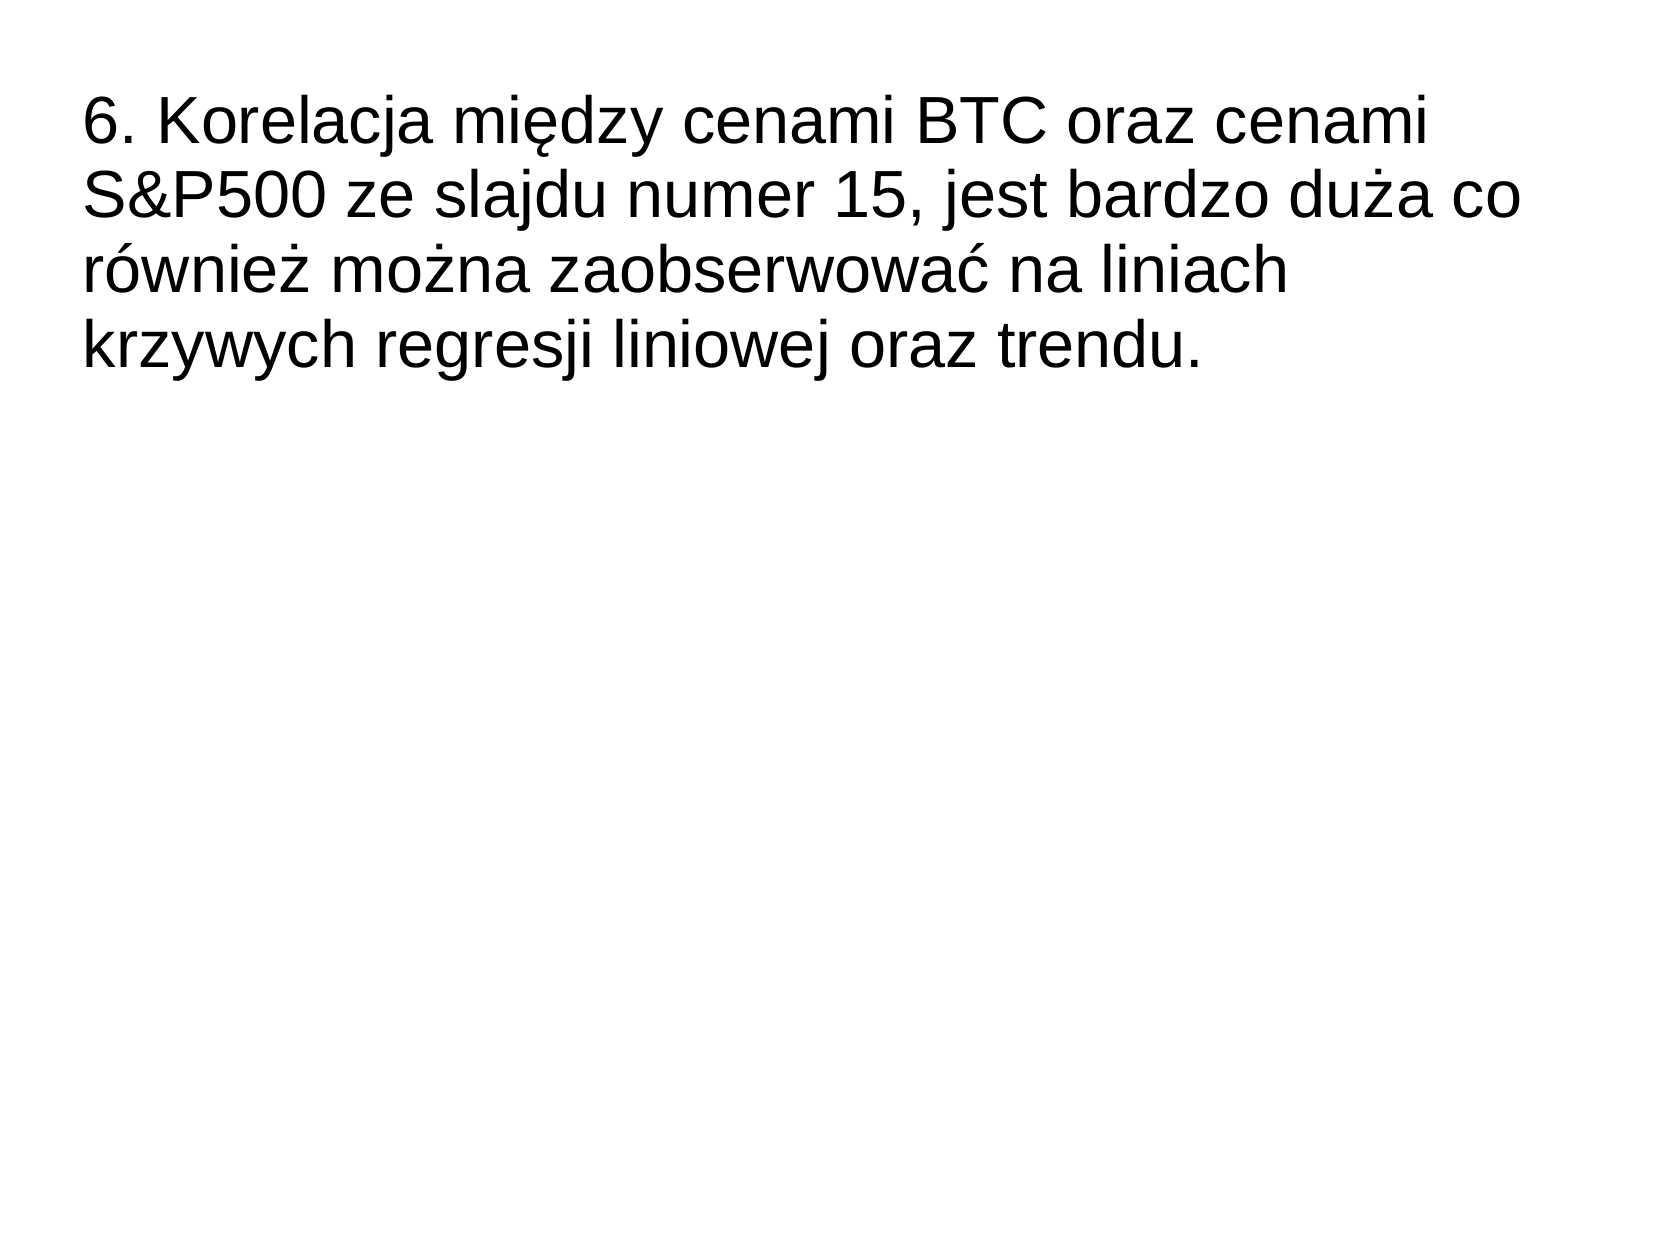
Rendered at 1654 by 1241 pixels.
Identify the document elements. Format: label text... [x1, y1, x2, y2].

list 6. Korelacja między cenami BTC oraz cenami S&P500 ze slajdu numer 15, jest bardzo duża co również można zaobserwować na liniach krzywych regresji liniowej oraz trendu. [82, 82, 1571, 1158]
